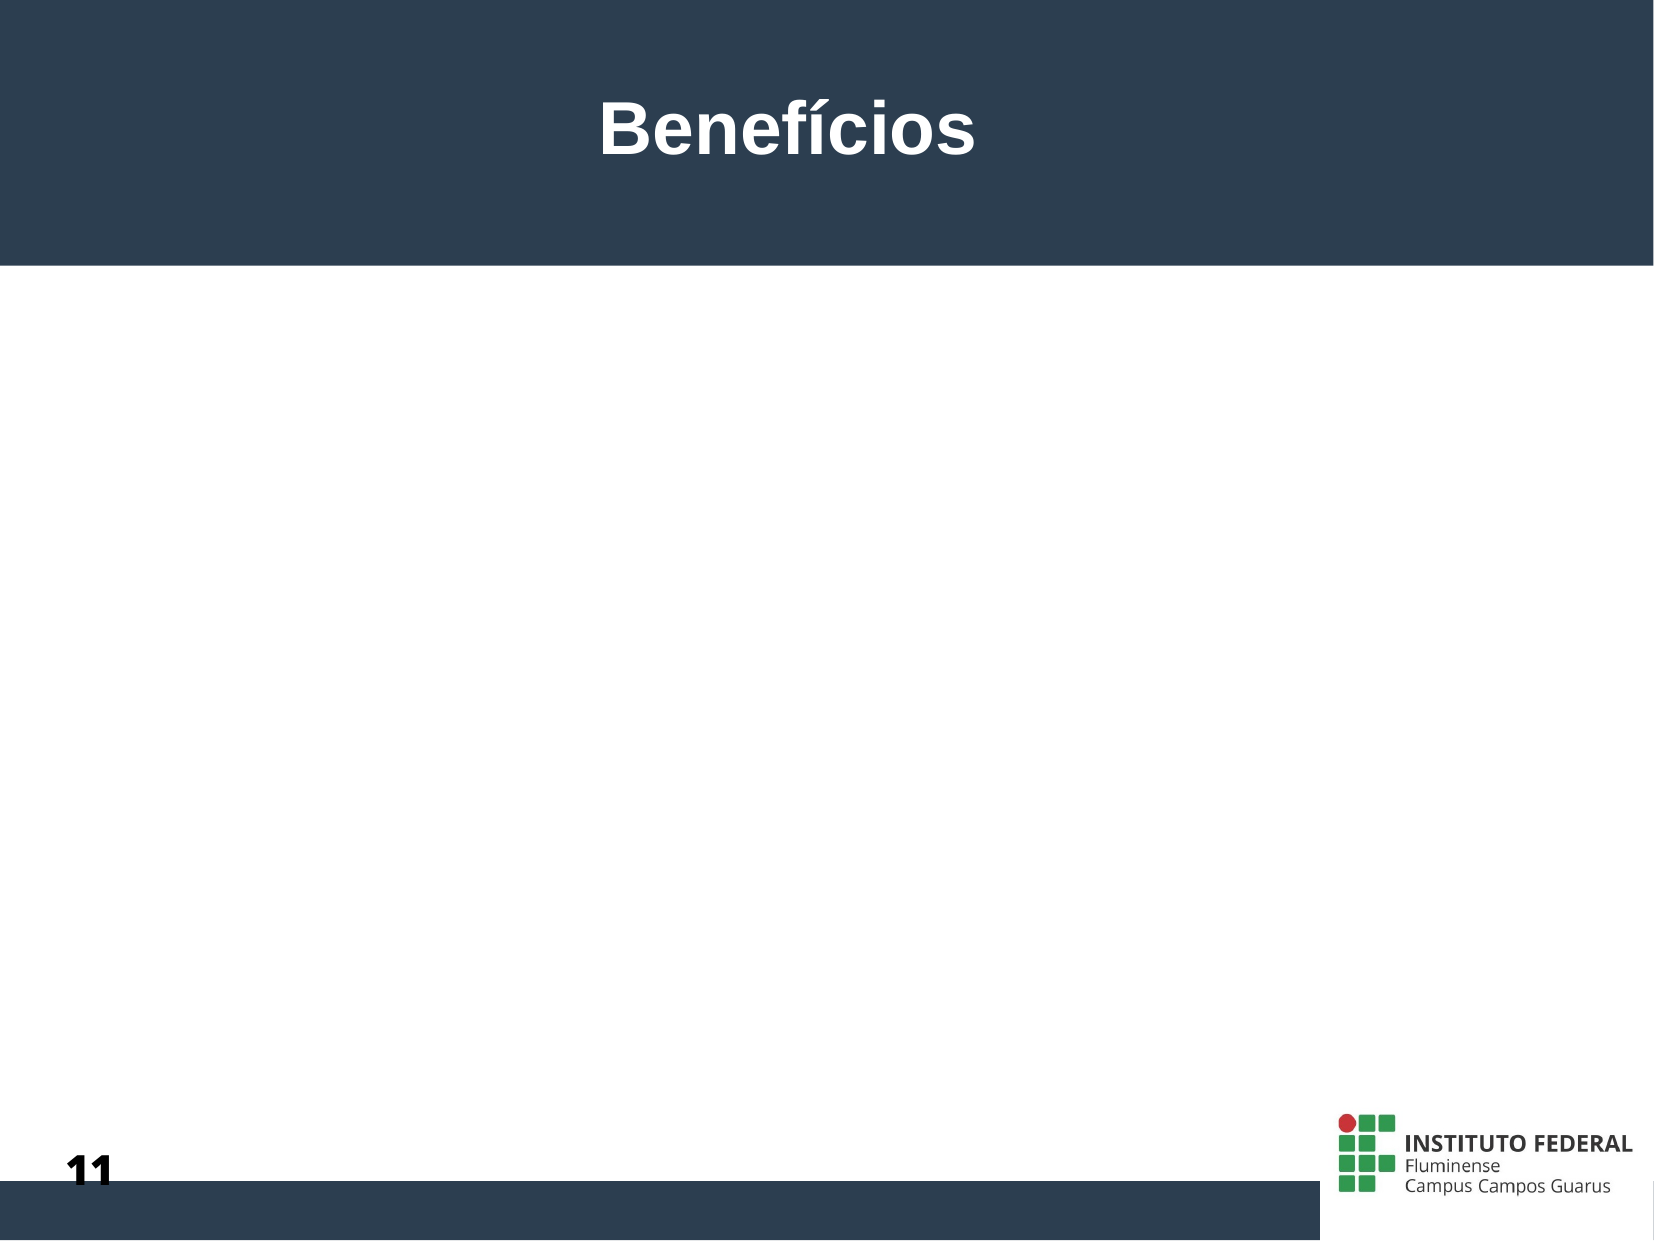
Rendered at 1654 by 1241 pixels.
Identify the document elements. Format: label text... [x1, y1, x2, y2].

picture [1320, 1074, 1654, 1241]
title Benefícios [59, 49, 1595, 207]
